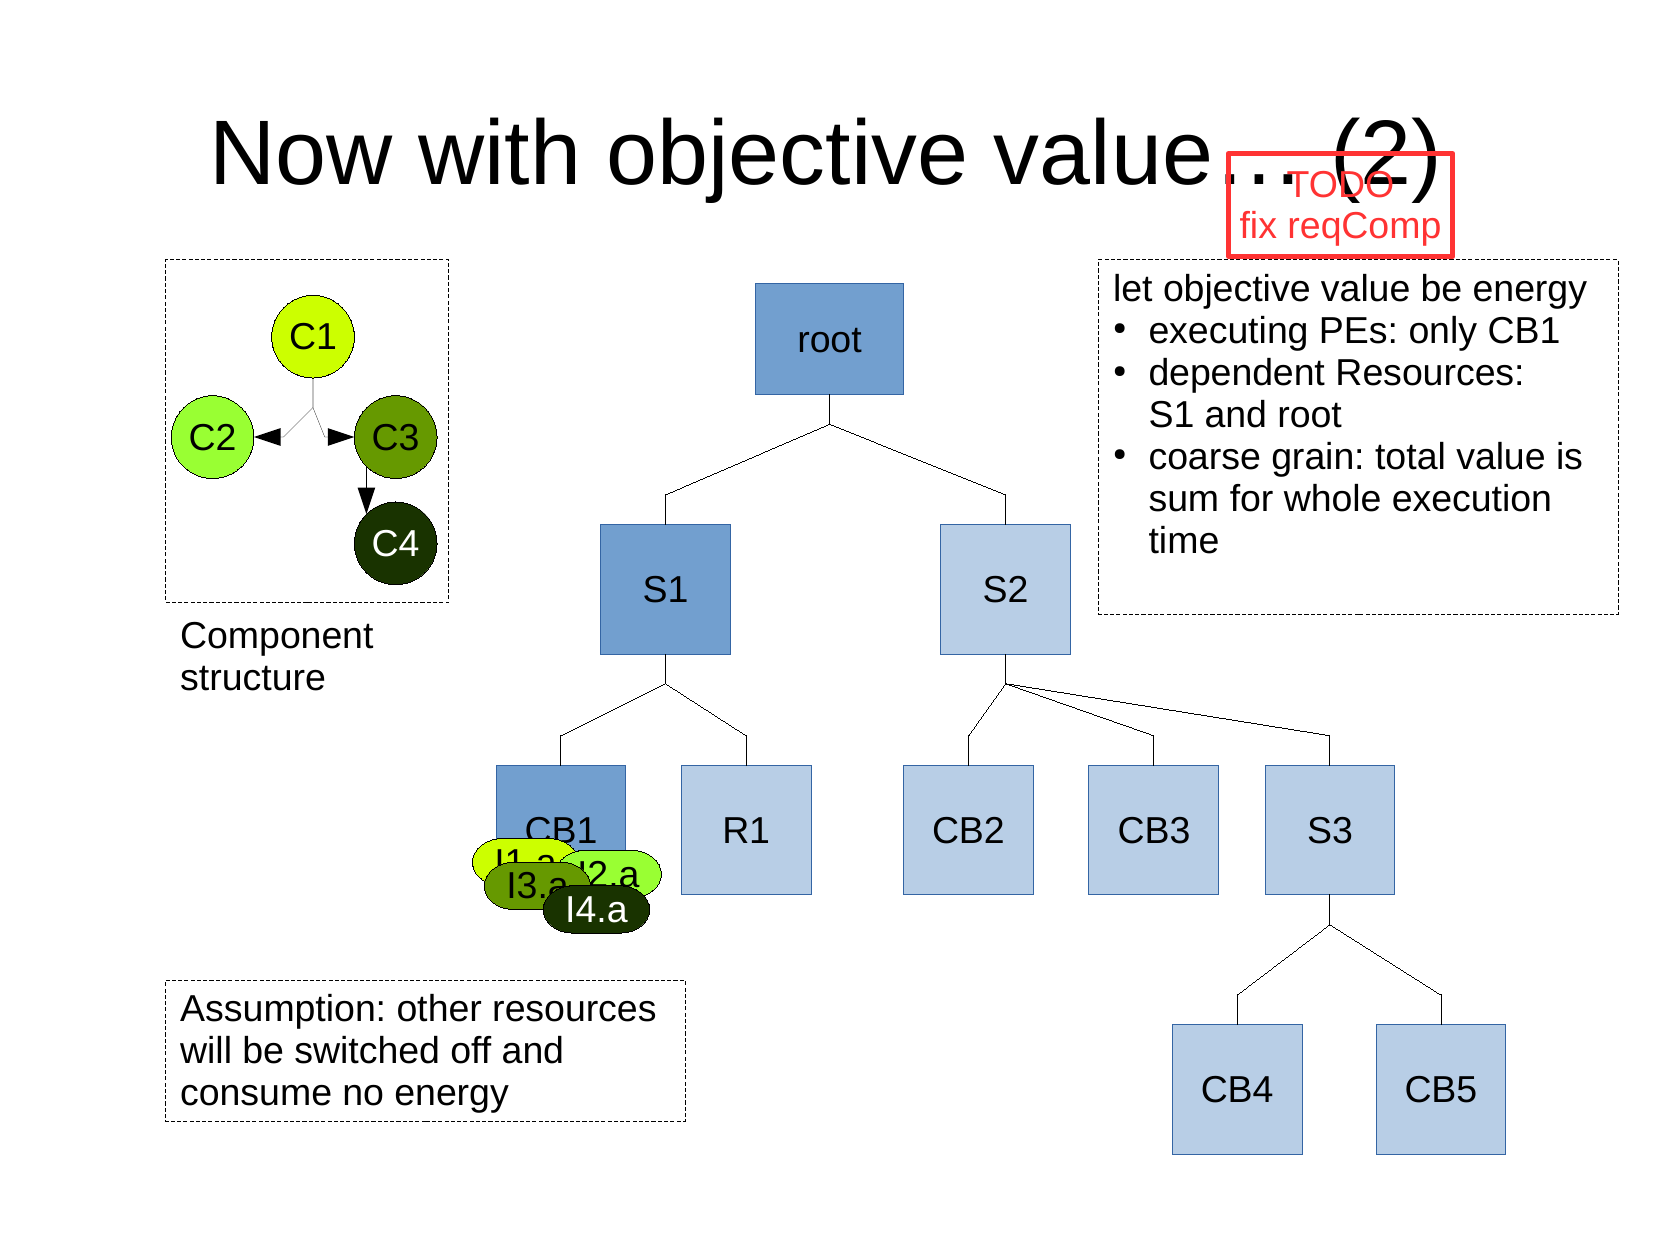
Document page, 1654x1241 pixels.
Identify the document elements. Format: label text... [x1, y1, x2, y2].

text_box root [755, 283, 904, 395]
text_box Component structure [165, 606, 389, 706]
text_box I3.a [484, 862, 591, 910]
text_box S2 [940, 524, 1071, 655]
text_box CB1 [558, 820, 569, 828]
text_box R1 [681, 765, 812, 895]
text_box I2.a [623, 877, 633, 885]
text_box I4.a [543, 885, 650, 934]
text_box CB2 [903, 765, 1034, 895]
text_box CB3 [1088, 765, 1219, 895]
title Now with objective value… (2) [82, 49, 1571, 257]
text_box CB1 [496, 765, 626, 851]
text_box let objective value be energy executing PEs: only CB1 dependent Resources: S1 and root coarse grain: total value is sum for whole execution time [1098, 259, 1619, 615]
text_box I1.a [472, 838, 576, 881]
text_box I2.a [559, 850, 662, 896]
text_box C1 [271, 295, 355, 378]
text_box CB4 [1172, 1024, 1303, 1155]
text_box S1 [600, 524, 731, 655]
text_box CB5 [1376, 1024, 1506, 1155]
text_box TODO fix reqComp [1228, 153, 1453, 257]
text_box C2 [171, 395, 254, 479]
text_box C3 [354, 395, 438, 479]
text_box C4 [354, 501, 438, 585]
text_box CB1 [558, 831, 570, 840]
text_box Assumption: other resources will be switched off and consume no energy [165, 980, 686, 1122]
text_box S3 [1265, 765, 1395, 895]
